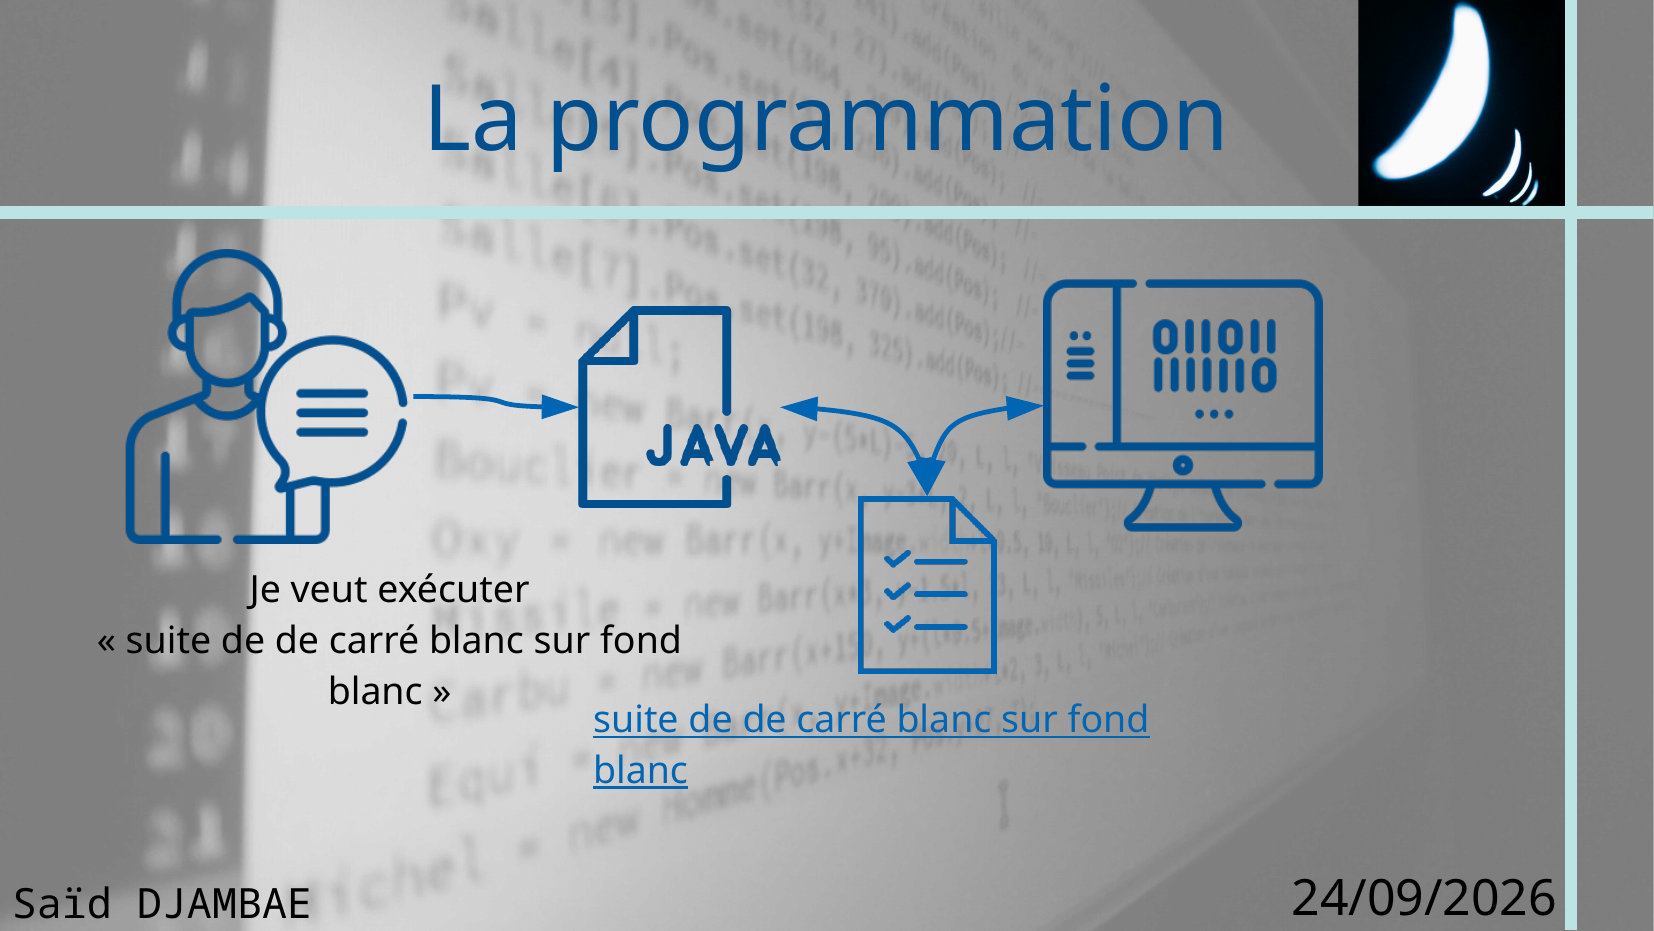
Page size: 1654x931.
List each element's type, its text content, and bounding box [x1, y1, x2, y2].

text_box Je veut exécuter « suite de de carré blanc sur fond blanc » [23, 555, 756, 711]
picture [1577, 0, 1654, 206]
picture [0, 0, 1565, 206]
picture [0, 219, 1654, 931]
title La programmation [82, 37, 1571, 193]
text_box suite de de carré blanc sur fond blanc [578, 685, 1241, 787]
